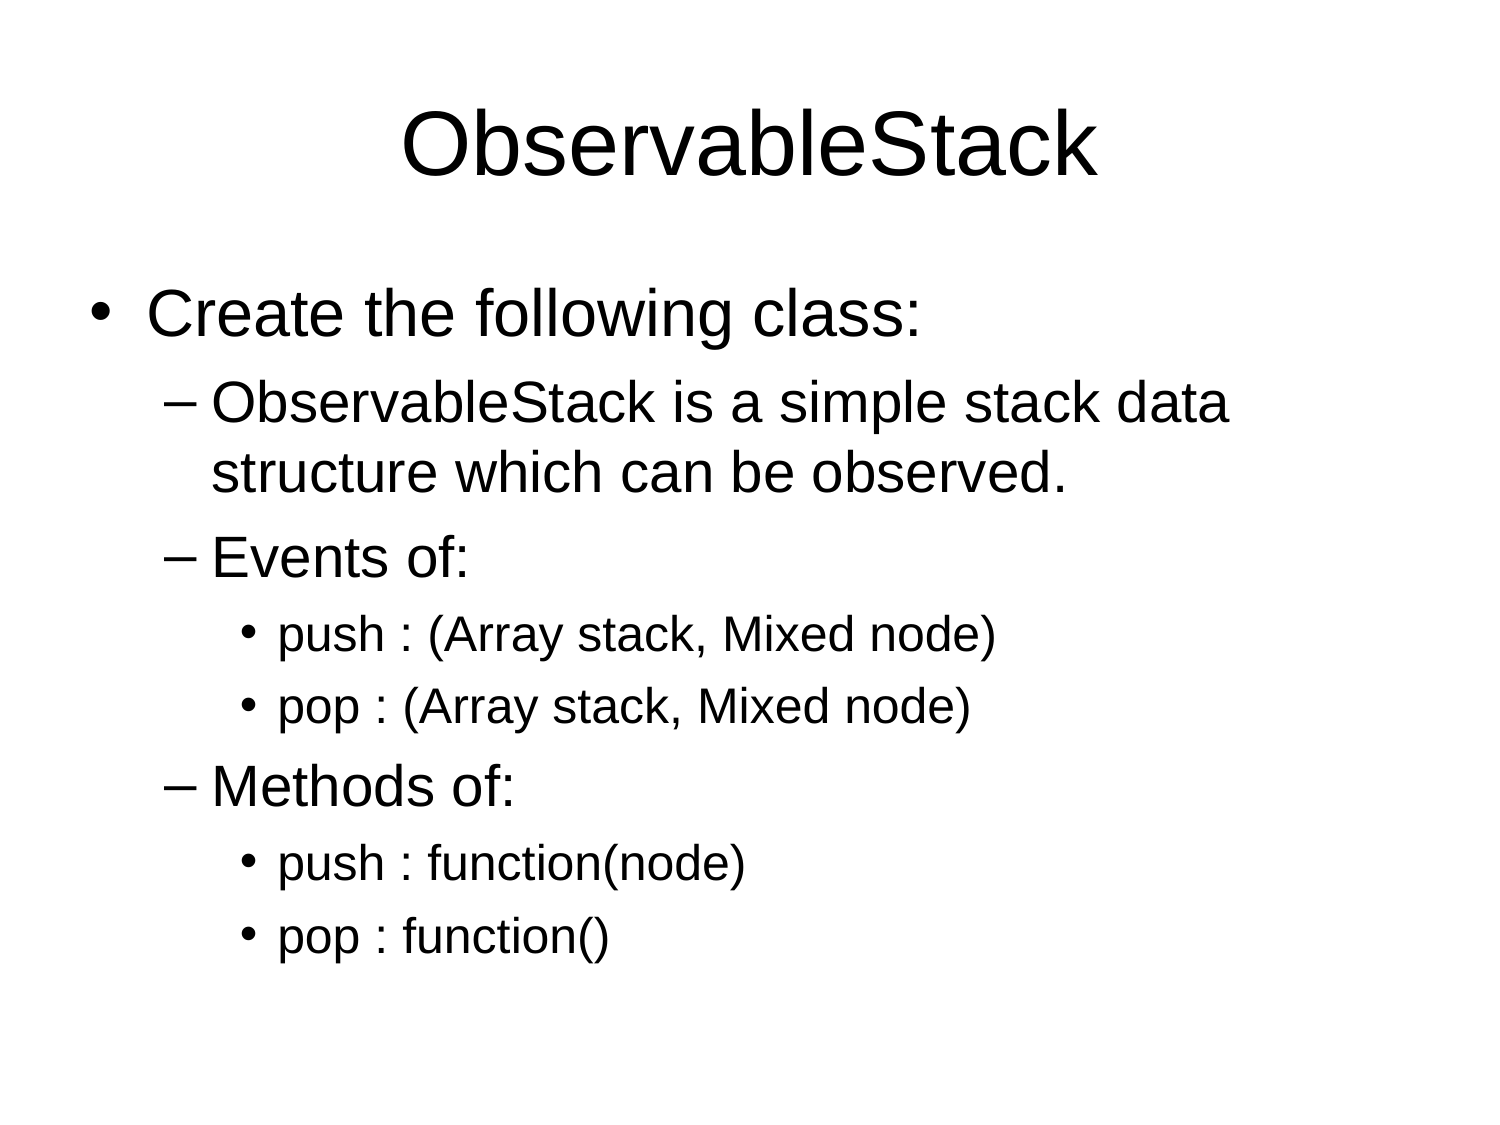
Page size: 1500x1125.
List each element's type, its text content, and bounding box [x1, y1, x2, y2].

title ObservableStack [75, 45, 1426, 233]
list Create the following class: ObservableStack is a simple stack data structure which can be observed. Events of: push : (Array stack, Mixed node) pop : (Array stack, Mixed node) Methods of: push : function(node) pop : function() [75, 262, 1426, 1056]
